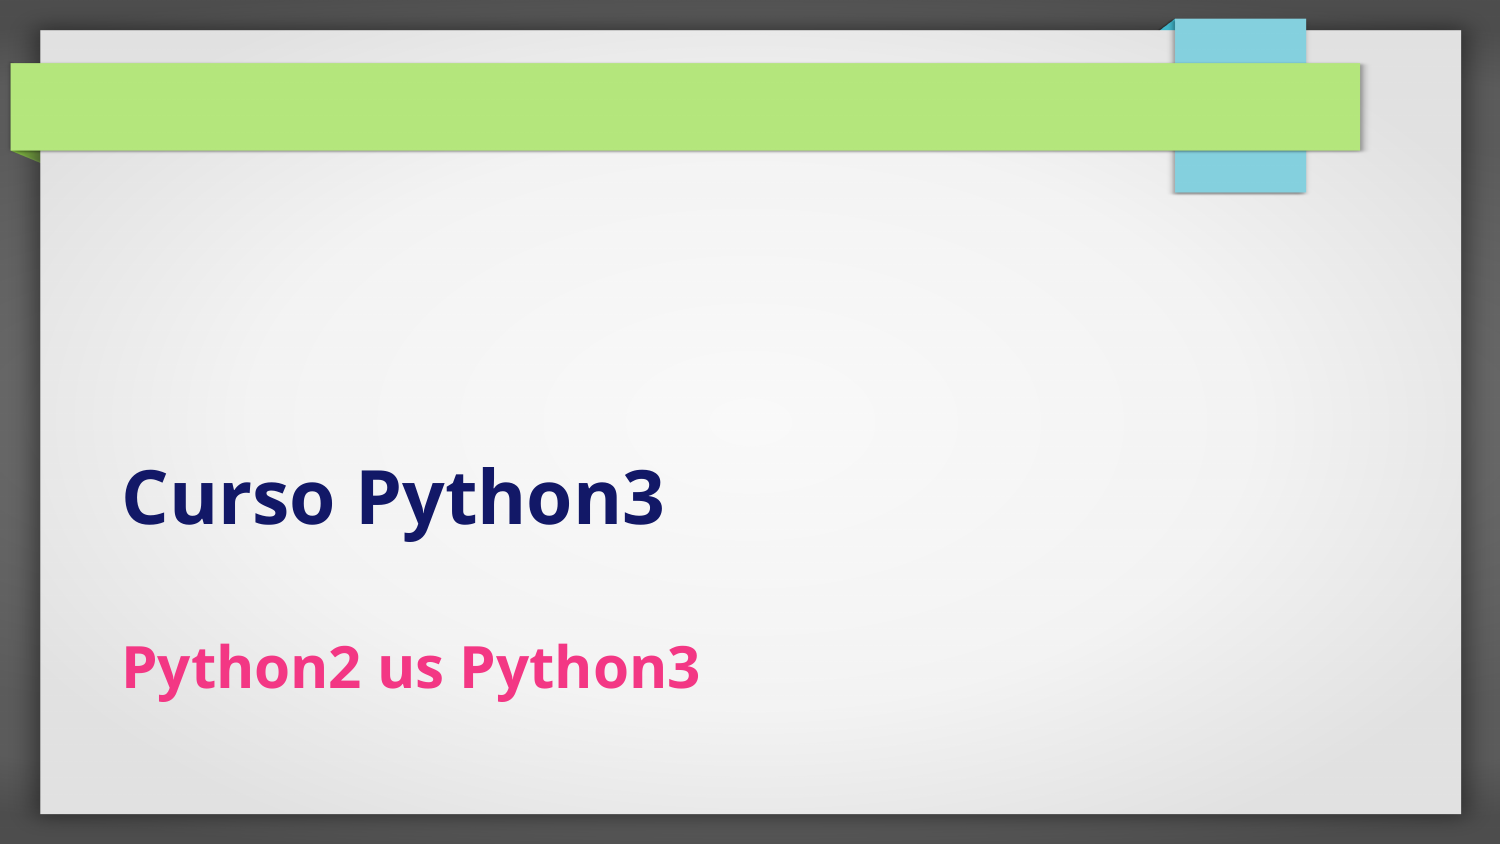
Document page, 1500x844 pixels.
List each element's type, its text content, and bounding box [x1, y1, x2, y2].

title Curso Python3 Python2 us Python3 [106, 520, 801, 715]
picture [0, 0, 1500, 844]
